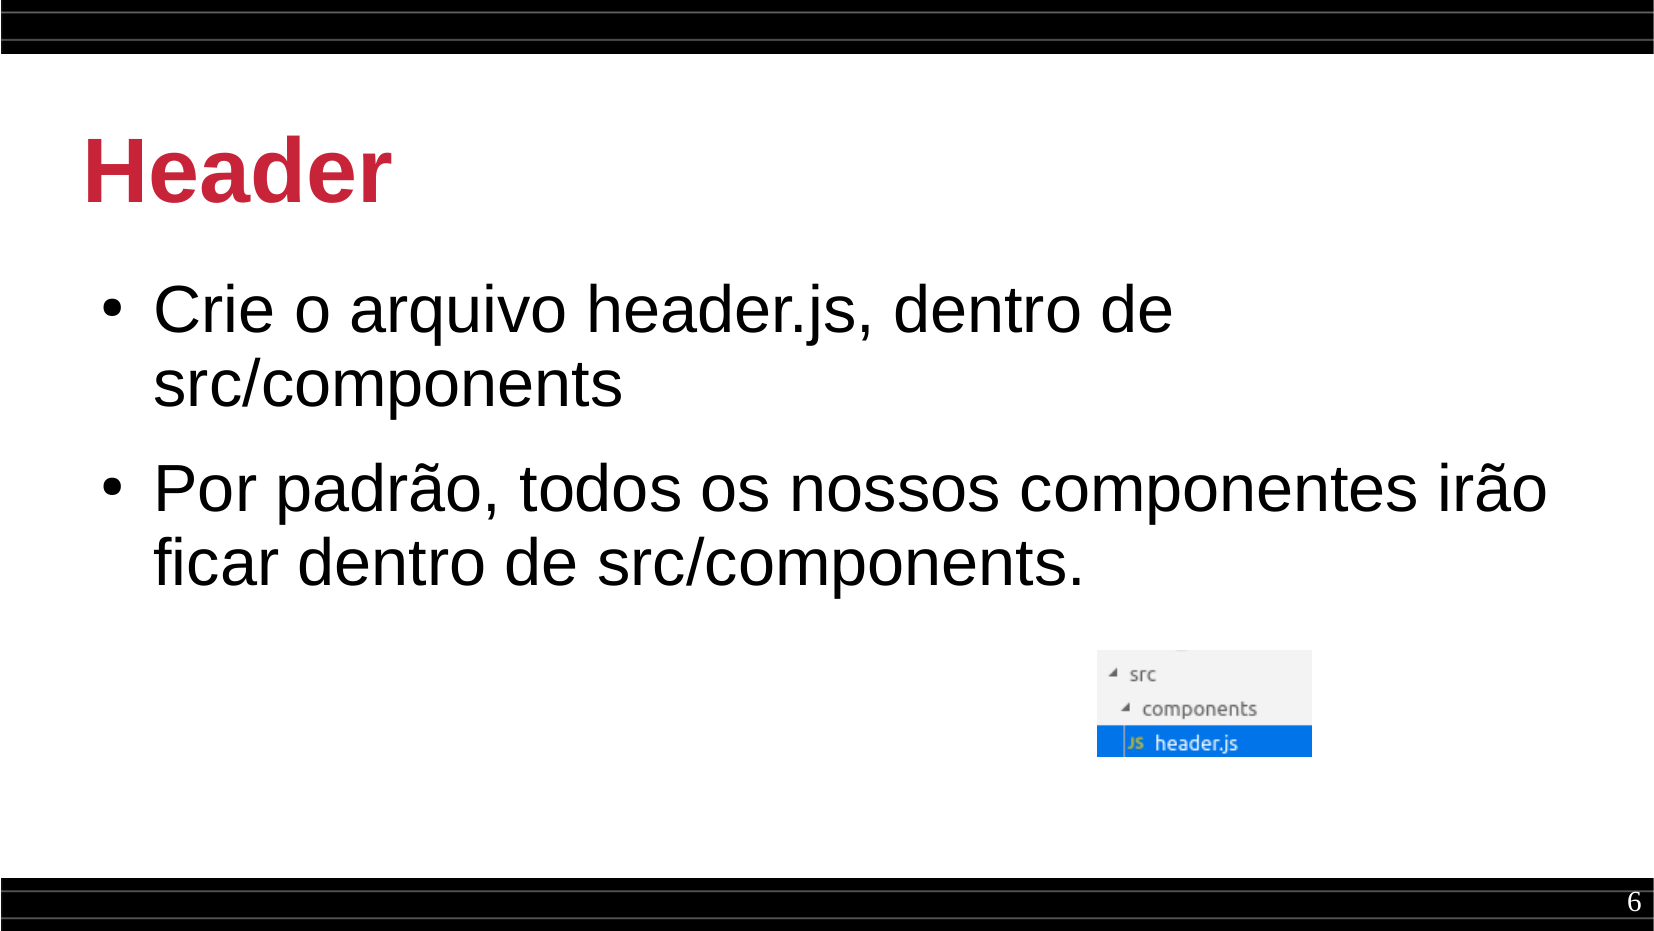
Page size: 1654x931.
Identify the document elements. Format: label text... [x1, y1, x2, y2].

picture [1, 878, 1654, 931]
picture [1, 0, 1654, 54]
title Header [82, 92, 1571, 249]
list Crie o arquivo header.js, dentro de src/components Por padrão, todos os nossos componentes irão ficar dentro de src/components. [82, 271, 1571, 758]
picture [1097, 650, 1312, 758]
